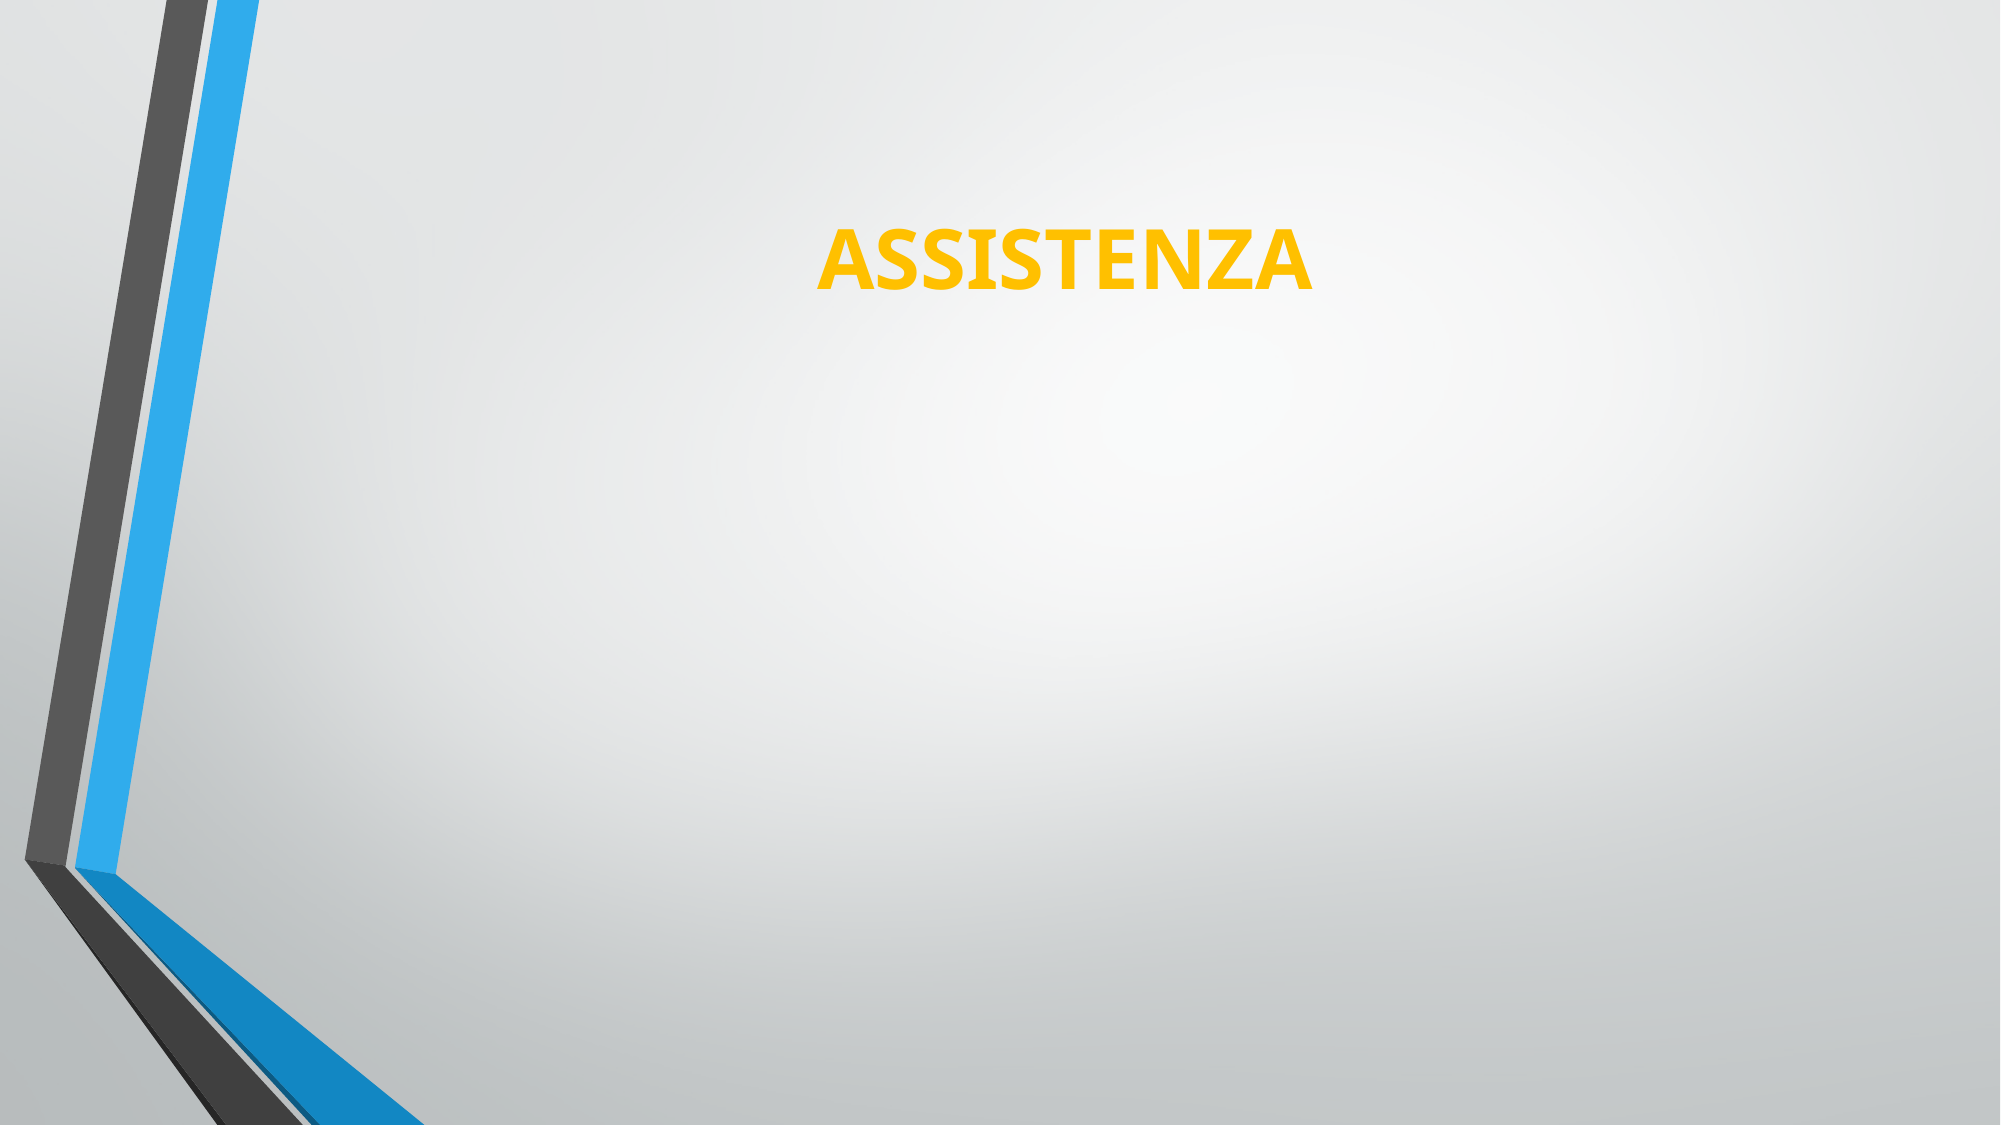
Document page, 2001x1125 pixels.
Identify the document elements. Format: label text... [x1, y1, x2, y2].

title ASSISTENZA [243, 112, 1887, 400]
